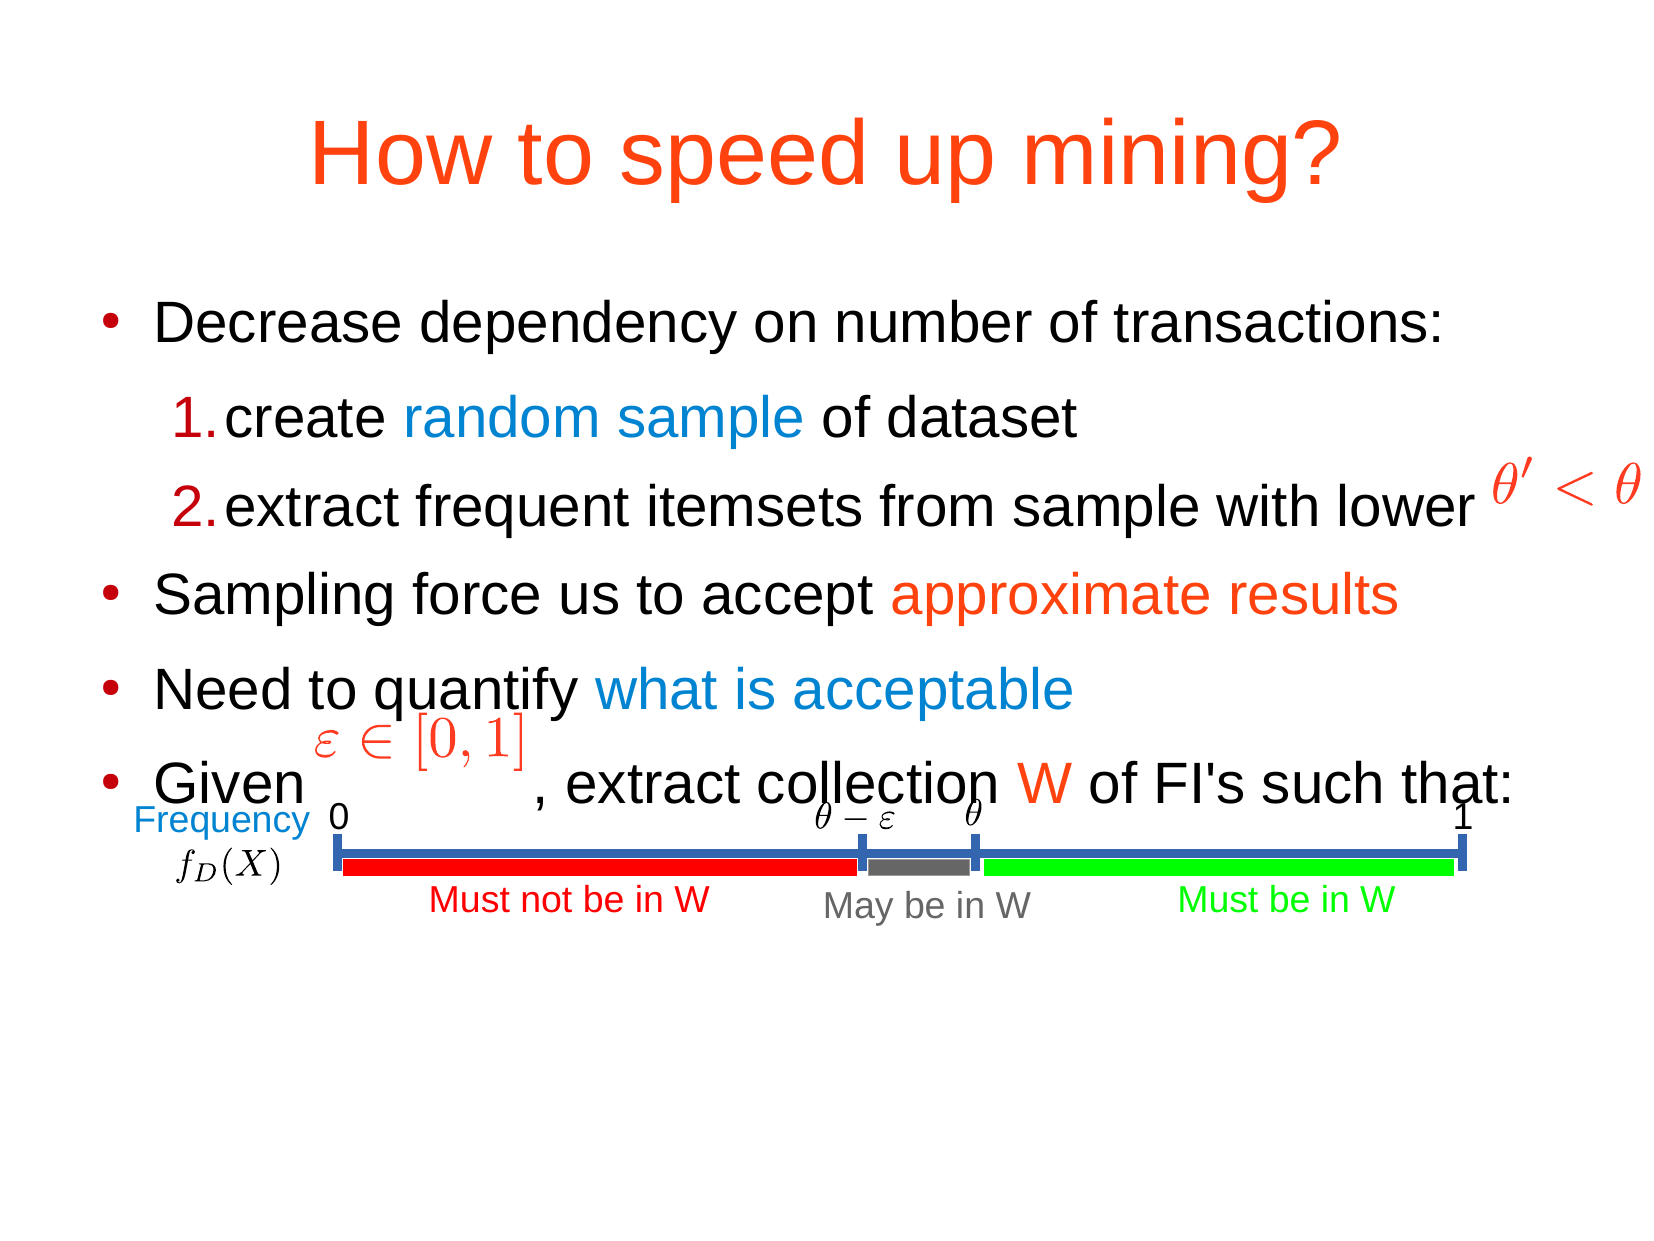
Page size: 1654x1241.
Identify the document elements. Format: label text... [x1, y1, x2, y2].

list Decrease dependency on number of transactions: create random sample of dataset extract frequent itemsets from sample with lower Sampling force us to accept approximate results Need to quantify what is acceptable Given , extract collection W of FI's such that: [82, 290, 1538, 1171]
picture [1493, 456, 1641, 506]
title How to speed up mining? [82, 49, 1571, 257]
picture [315, 712, 522, 771]
picture [965, 798, 982, 826]
text_box Frequency [118, 790, 326, 848]
text_box 1 [1437, 788, 1489, 883]
text_box Must not be in W [413, 871, 725, 929]
picture [815, 801, 895, 830]
text_box [365, 859, 857, 876]
text_box [868, 859, 970, 876]
text_box [984, 859, 1437, 876]
text_box 0 [313, 788, 365, 939]
picture [176, 847, 280, 886]
text_box May be in W [808, 877, 1047, 935]
text_box Must be in W [1162, 871, 1411, 929]
